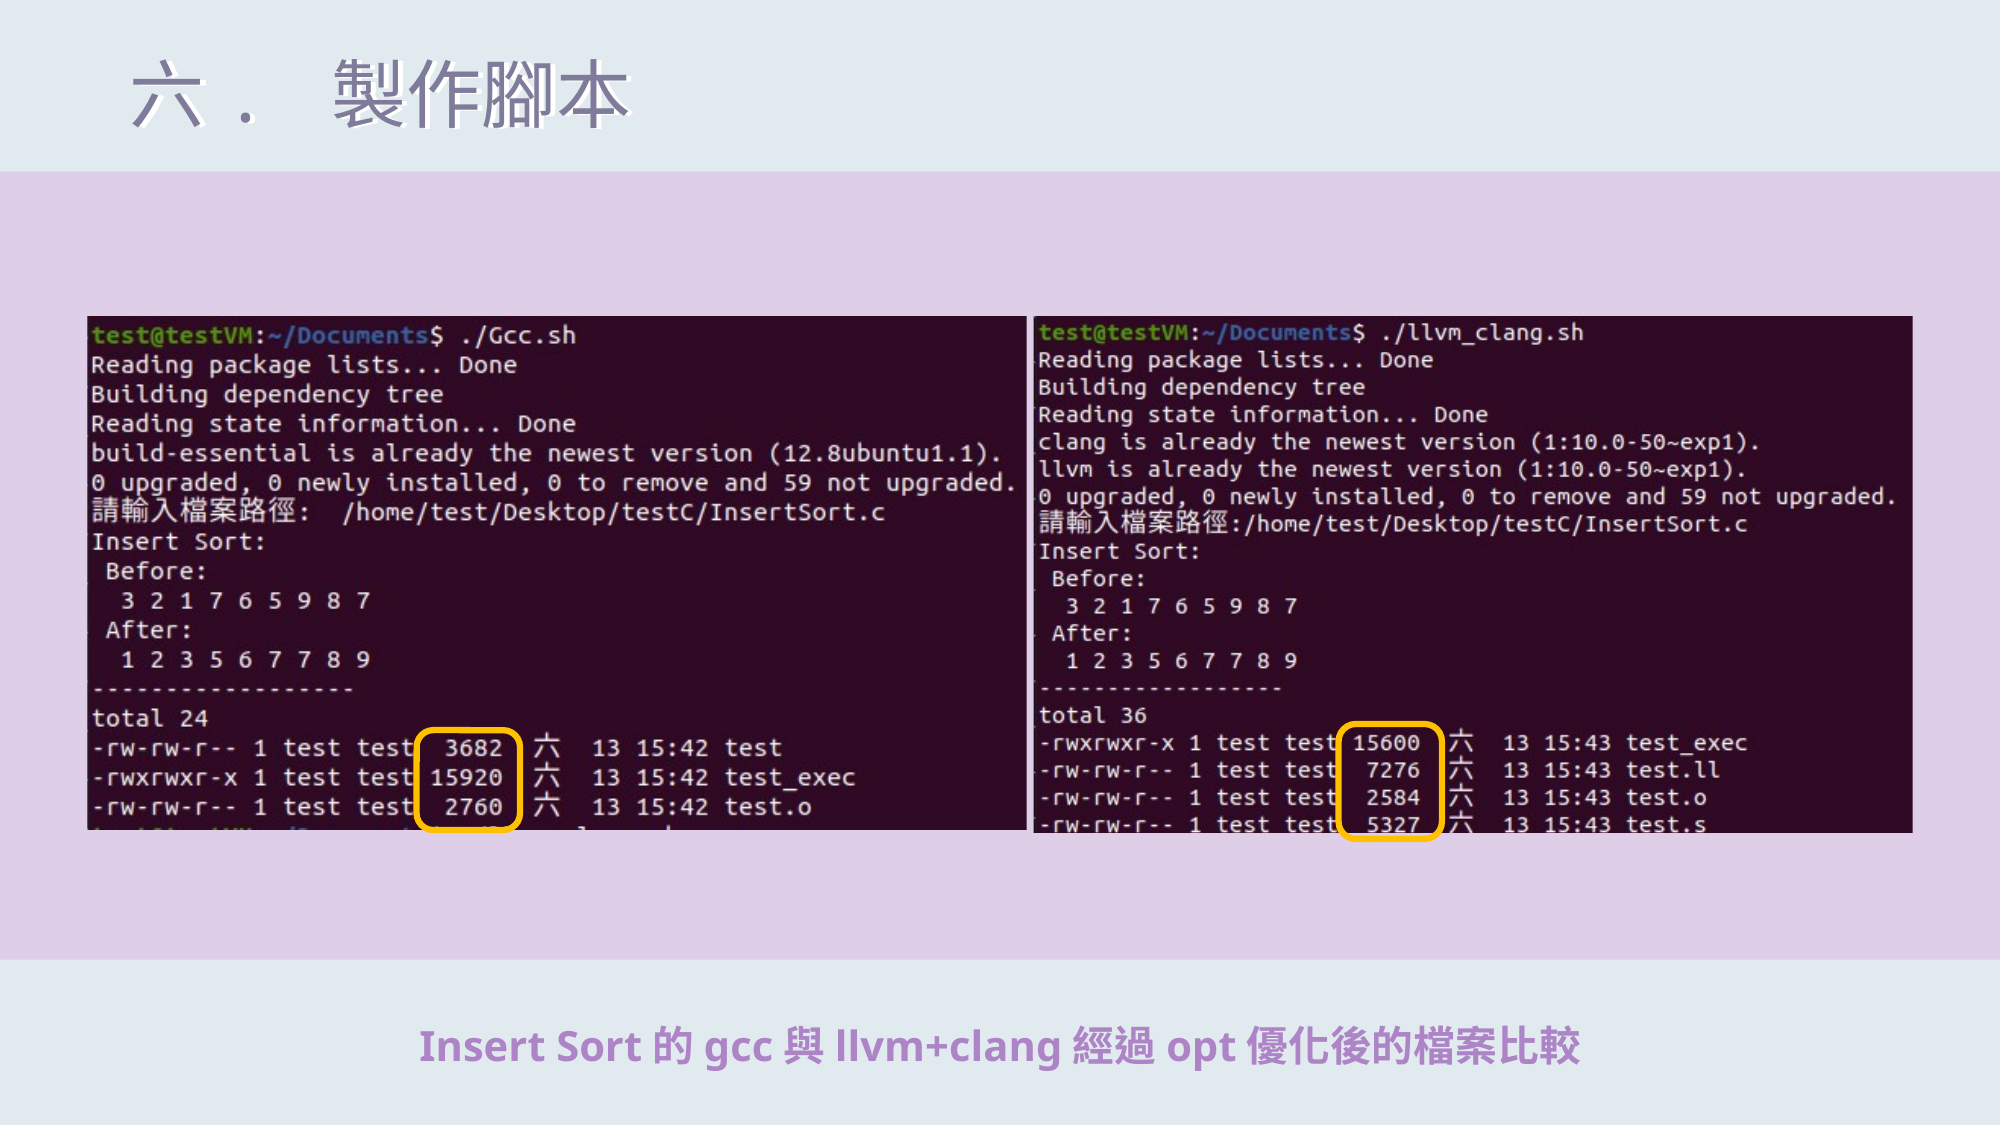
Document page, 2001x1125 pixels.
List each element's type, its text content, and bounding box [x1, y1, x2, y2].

picture [87, 316, 1027, 830]
text_box [0, 0, 2000, 172]
picture [420, 734, 516, 826]
text_box [0, 959, 2000, 1125]
text_box 六. 製作腳本 [115, 40, 1159, 145]
picture [1033, 316, 1913, 833]
text_box 六. 製作腳本 [120, 41, 1214, 146]
text_box Insert Sort的gcc與llvm+clang經過opt優化後的檔案比較 [107, 1012, 1893, 1078]
picture [1342, 728, 1438, 833]
